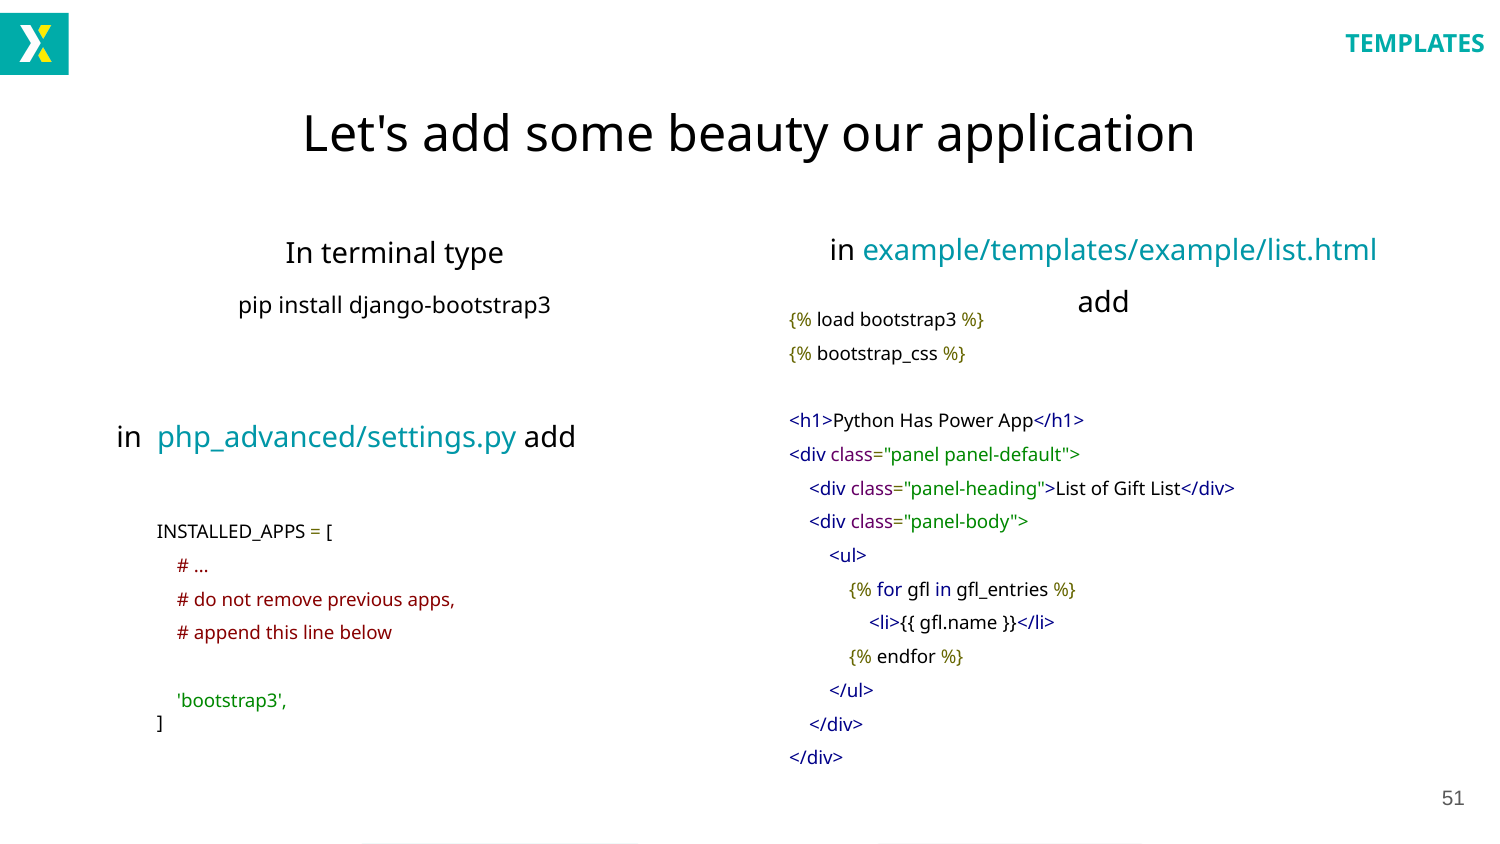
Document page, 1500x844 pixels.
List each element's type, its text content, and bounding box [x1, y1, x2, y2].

picture [17, 25, 54, 62]
text_box in php_advanced/settings.py add [79, 386, 614, 451]
slide_number <number> [1389, 764, 1480, 830]
text_box Let's add some beauty our application [115, 86, 1385, 181]
text_box In terminal type [128, 201, 662, 267]
text_box {% load bootstrap3 %} {% bootstrap_css %} <h1>Python Has Power App</h1> <div class="panel panel-default"> <div class="panel-heading">List of Gift List</div> <div class="panel-body"> <ul> {% for gfl in gfl_entries %} <li>{{ gfl.name }}</li> {% endfor %} </ul> </div> </div> [774, 281, 1418, 800]
text_box pip install django-bootstrap3 [128, 267, 662, 357]
text_box INSTALLED_APPS = [ # … # do not remove previous apps, # append this line below 'bootstrap3', ] [141, 493, 602, 777]
text_box in example/templates/example/list.html add [792, 198, 1415, 264]
